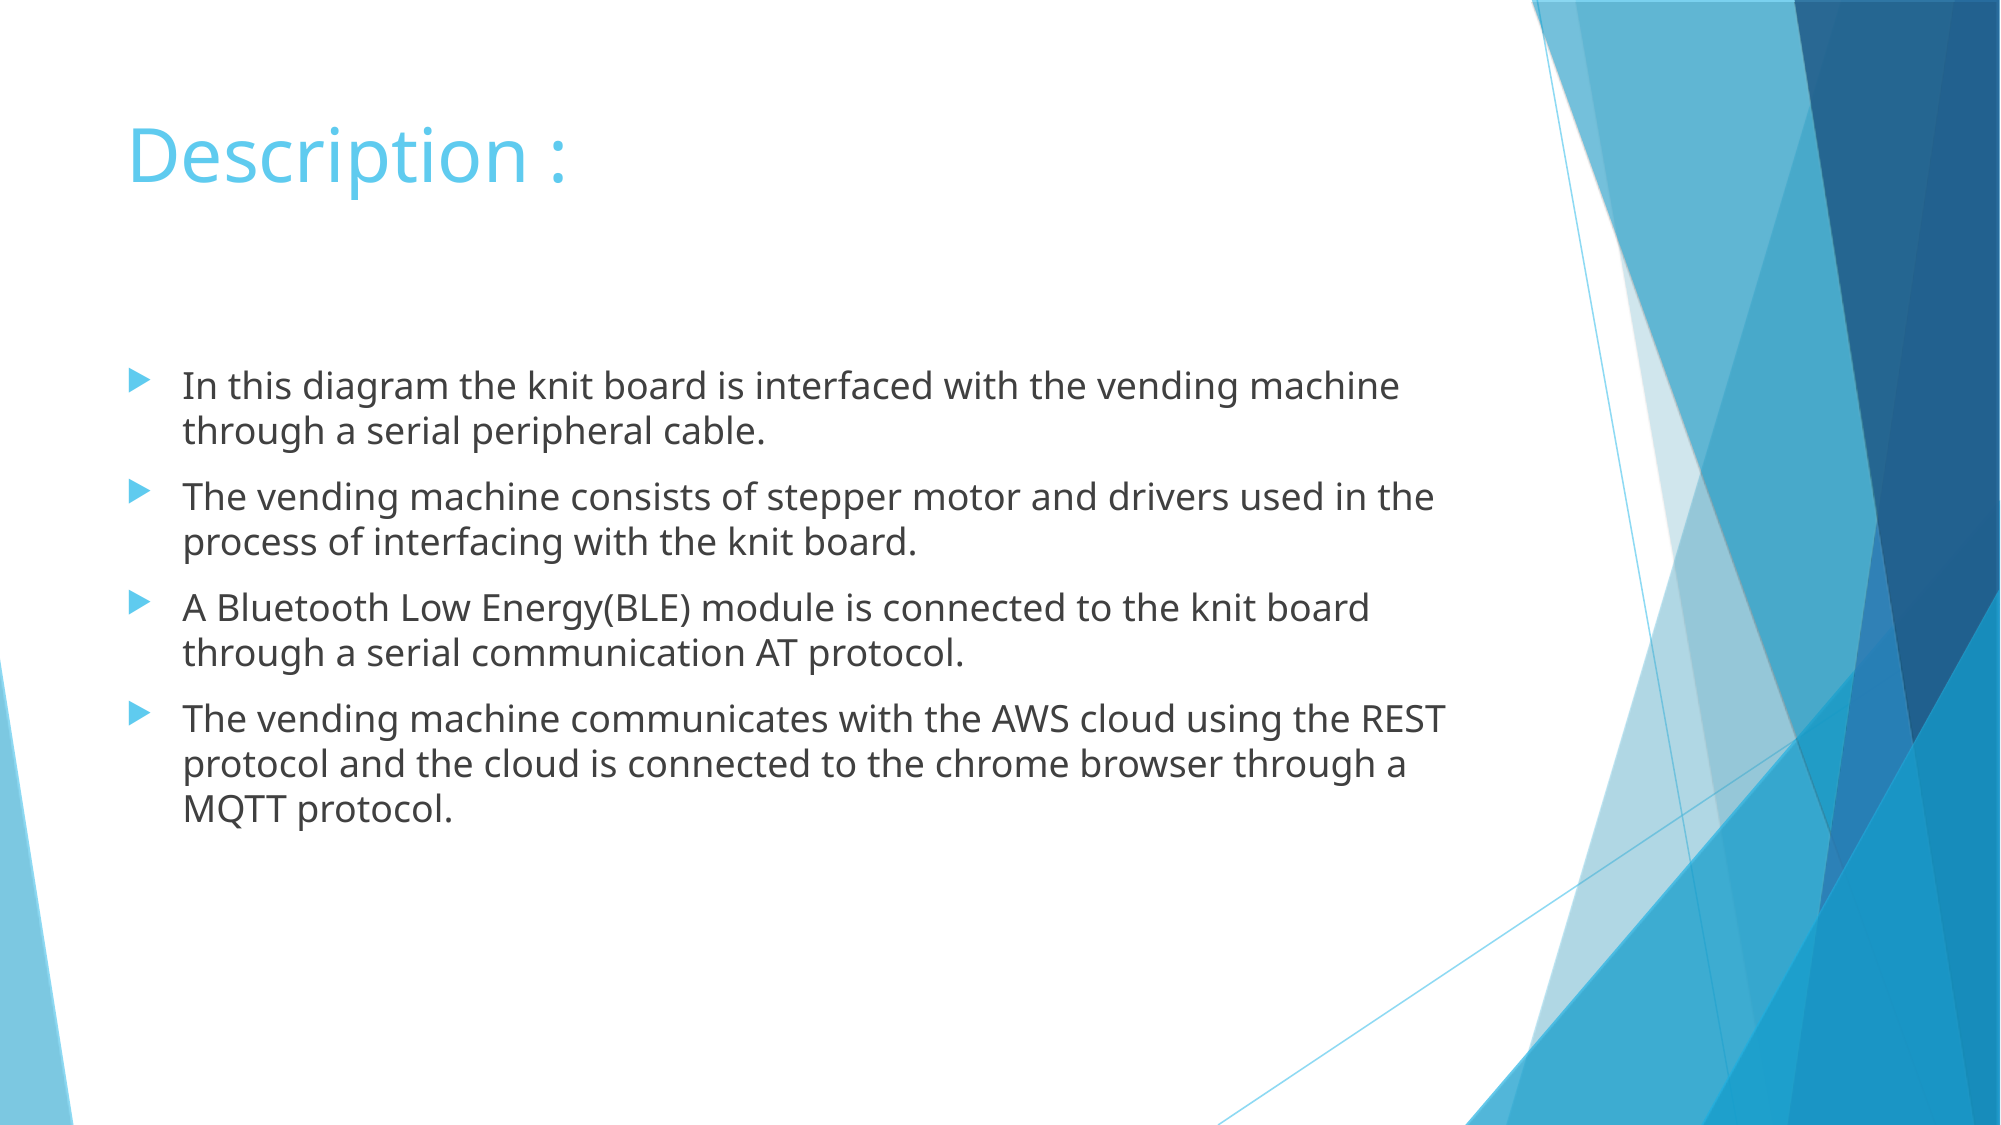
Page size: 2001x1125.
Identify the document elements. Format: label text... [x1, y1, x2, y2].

list In this diagram the knit board is interfaced with the vending machine through a serial peripheral cable. The vending machine consists of stepper motor and drivers used in the process of interfacing with the knit board. A Bluetooth Low Energy(BLE) module is connected to the knit board through a serial communication AT protocol. The vending machine communicates with the AWS cloud using the REST protocol and the cloud is connected to the chrome browser through a MQTT protocol. [111, 354, 1522, 992]
title Description : [111, 99, 1522, 317]
